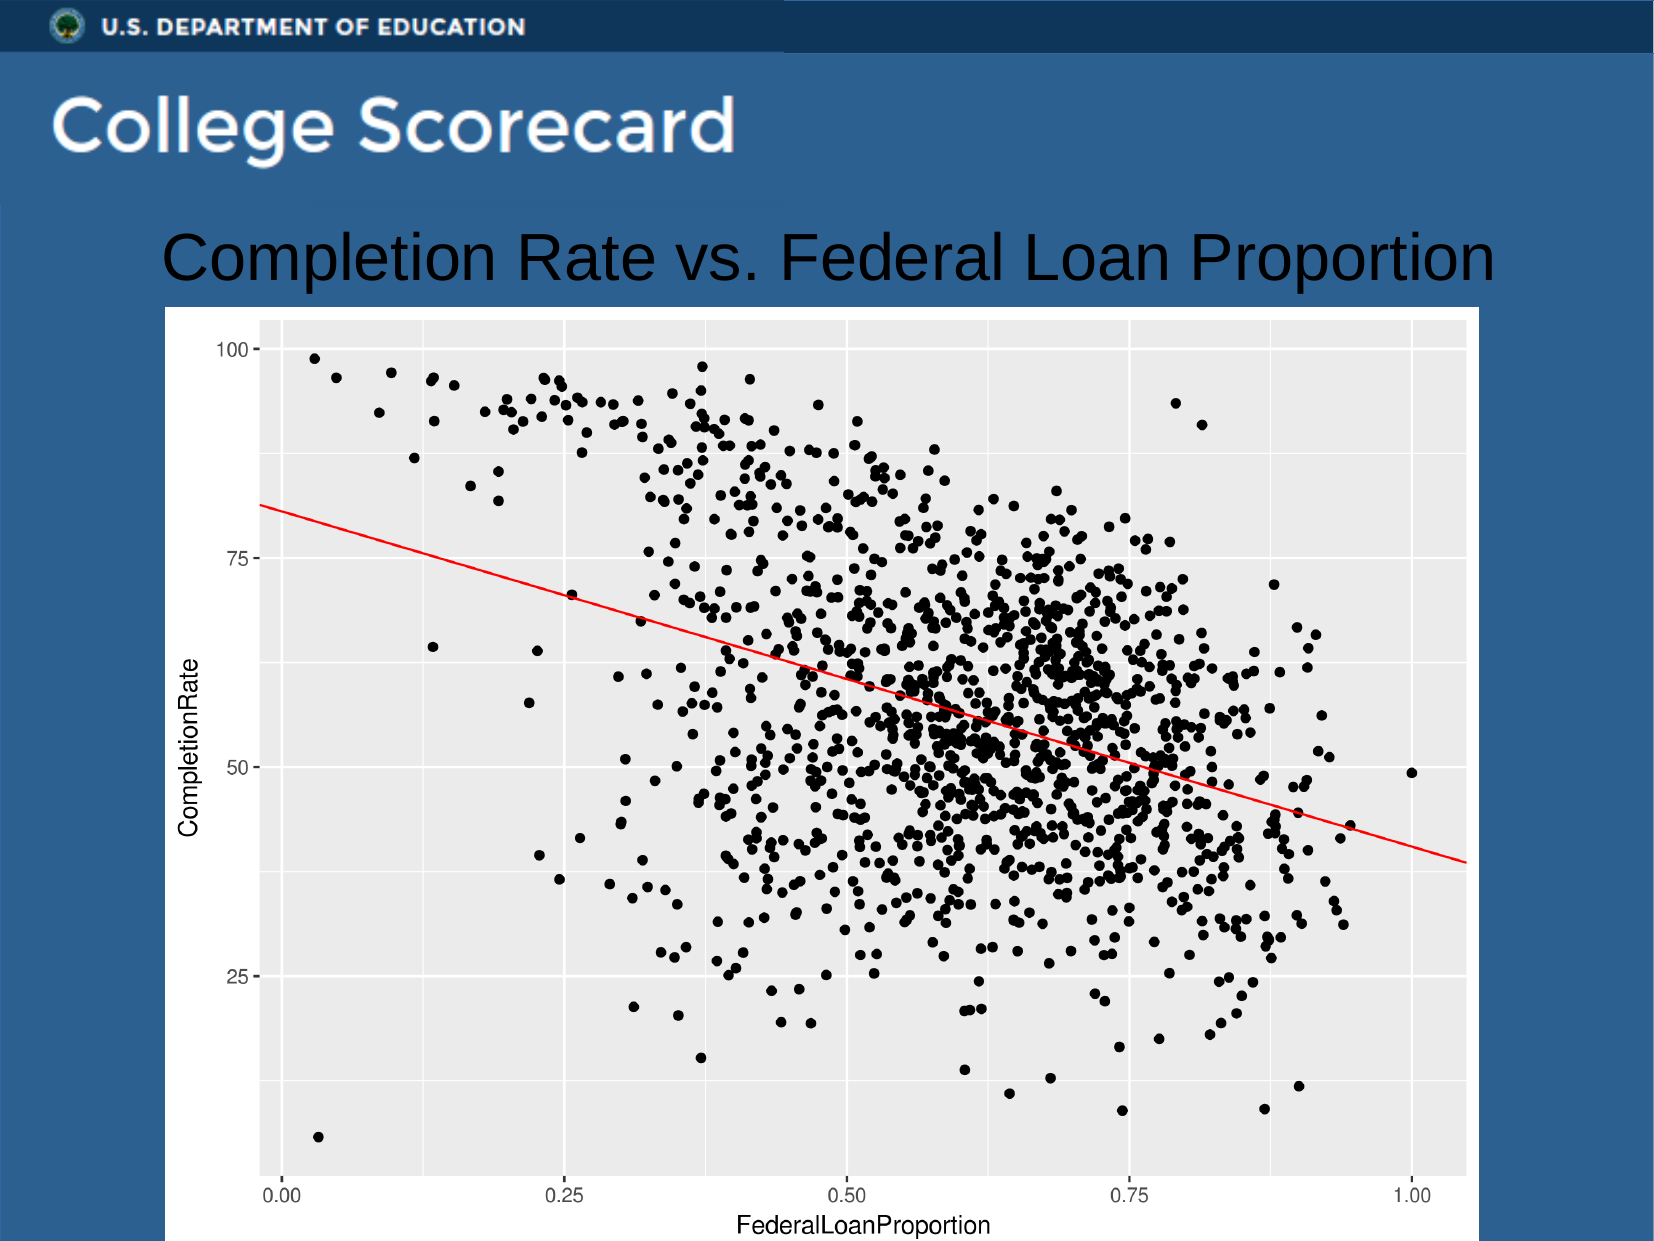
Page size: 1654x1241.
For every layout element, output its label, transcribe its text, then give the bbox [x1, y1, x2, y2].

text_box [0, 0, 1654, 212]
text_box Completion Rate vs. Federal Loan Proportion [0, 212, 1654, 302]
text_box [0, 302, 1654, 1241]
picture [0, 0, 784, 206]
picture [165, 307, 1479, 1241]
